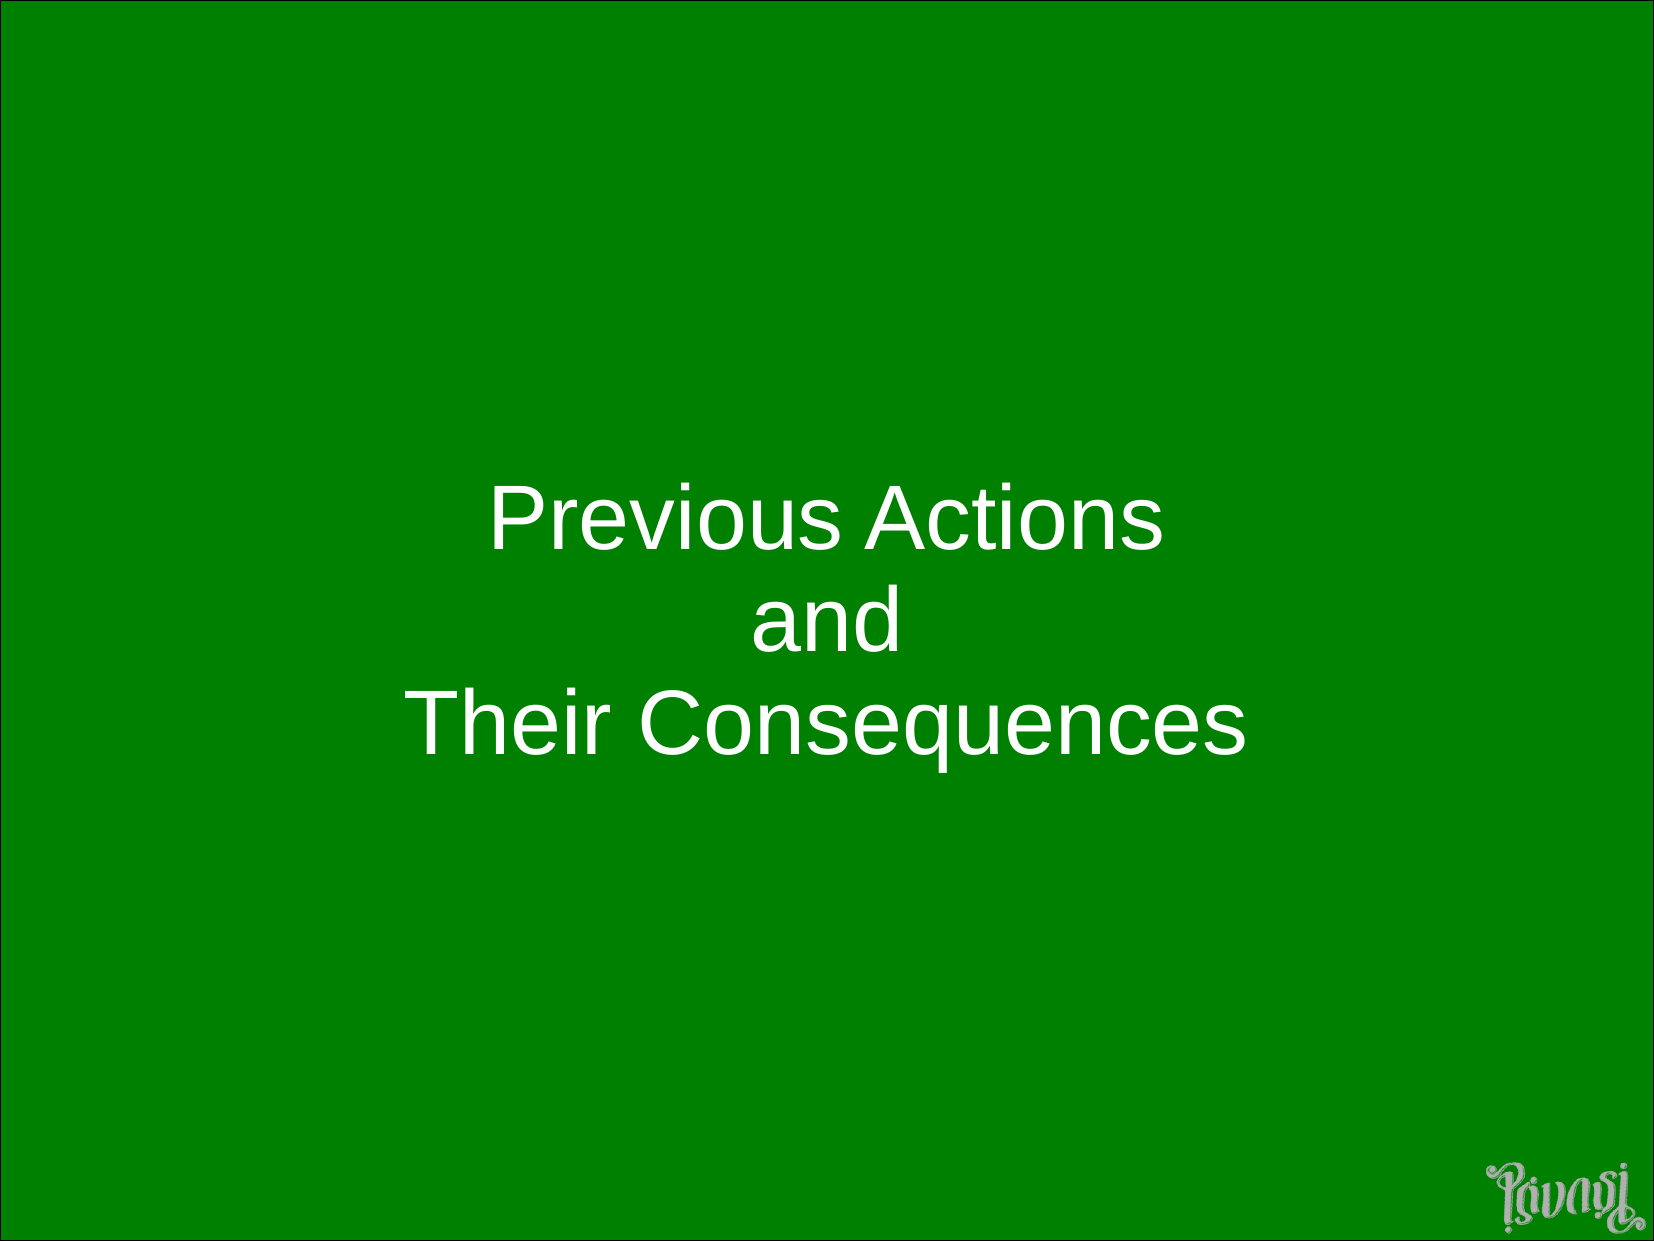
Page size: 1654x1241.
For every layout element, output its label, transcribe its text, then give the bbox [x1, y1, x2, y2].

title Previous Actions and Their Consequences [0, 0, 1654, 1241]
picture [1484, 1147, 1648, 1241]
